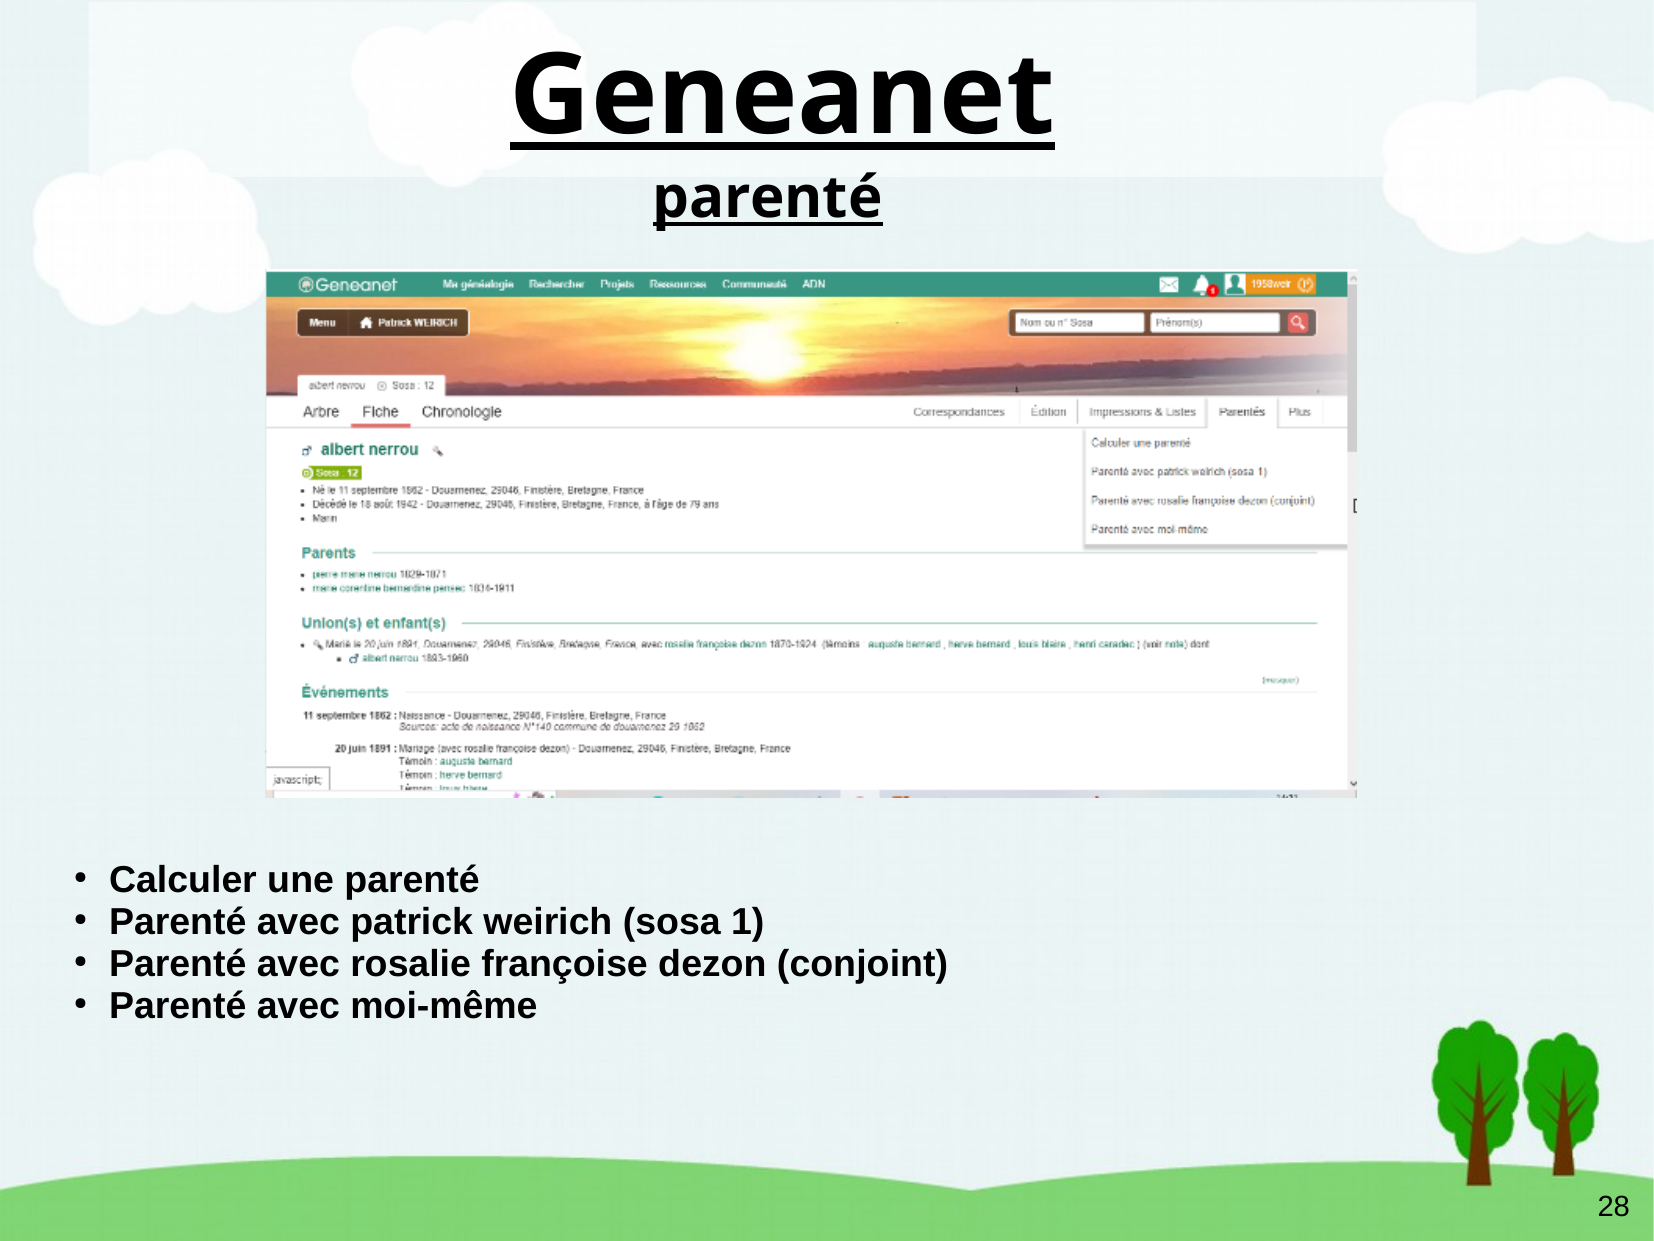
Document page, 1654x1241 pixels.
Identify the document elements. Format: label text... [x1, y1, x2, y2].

text_box parenté [0, 147, 1536, 296]
title Geneanet [88, 2, 1477, 147]
picture [0, 0, 1654, 1241]
text_box Calculer une parenté Parenté avec patrick weirich (sosa 1) Parenté avec rosalie françoise dezon (conjoint) Parenté avec moi-même [59, 850, 977, 1034]
